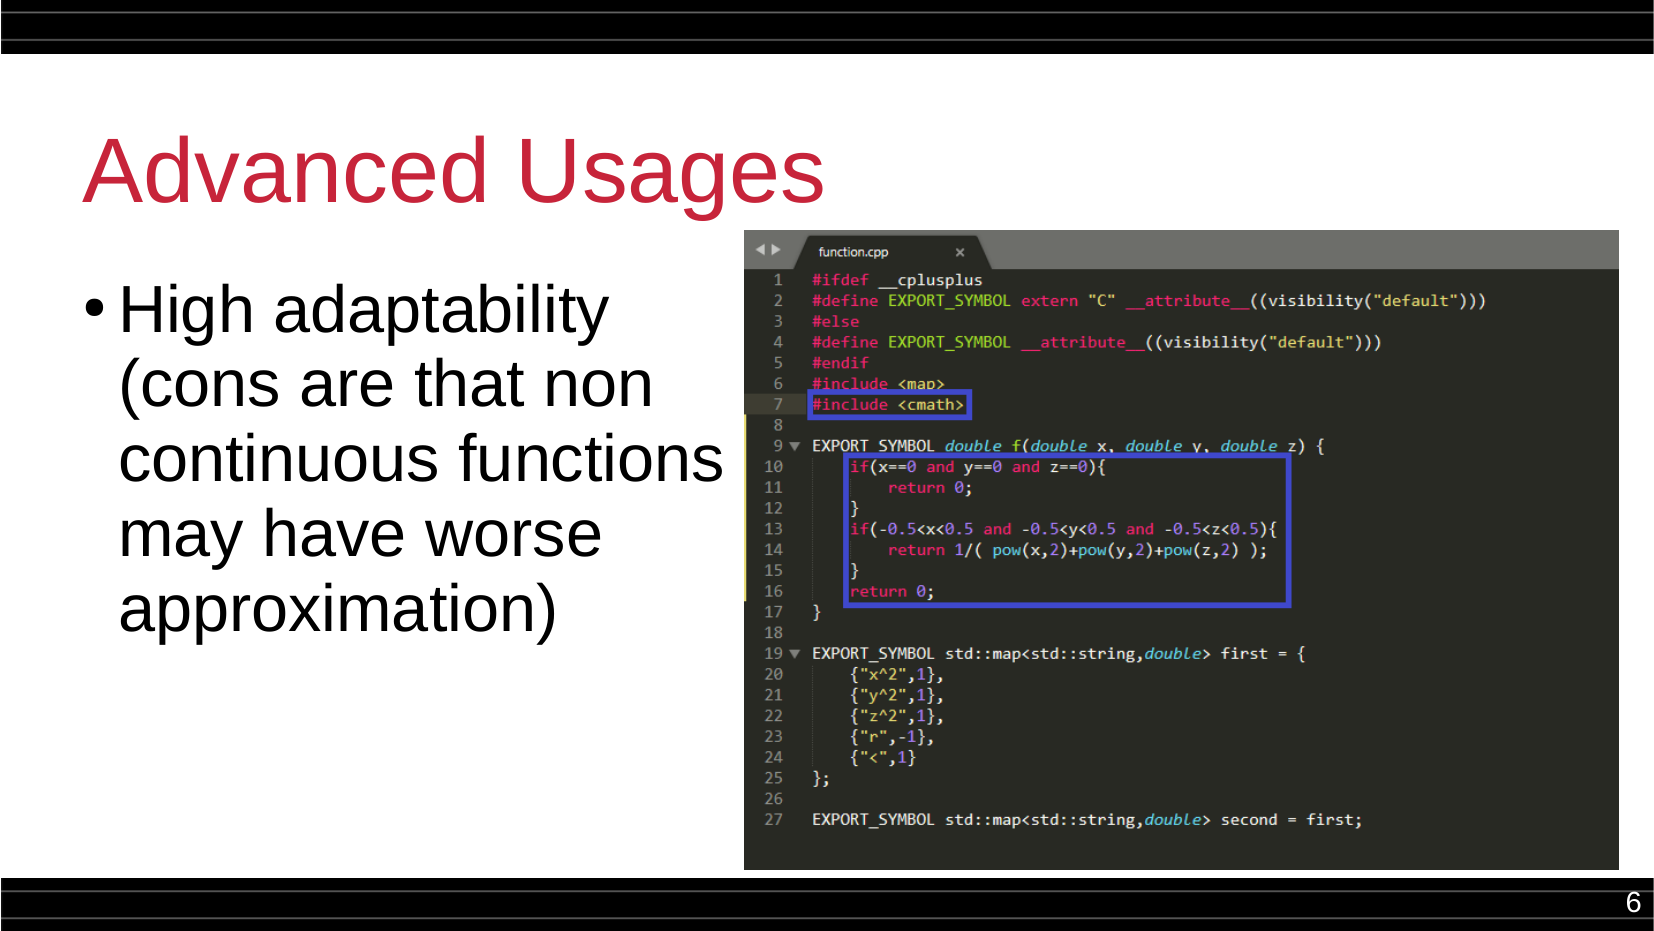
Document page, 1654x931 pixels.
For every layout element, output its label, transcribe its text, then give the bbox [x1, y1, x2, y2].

picture [1, 878, 1654, 931]
title Advanced Usages [82, 92, 1571, 249]
picture [1, 0, 1654, 54]
picture [744, 230, 1619, 870]
list High adaptability (cons are that non continuous functions may have worse approximation) [82, 271, 744, 851]
